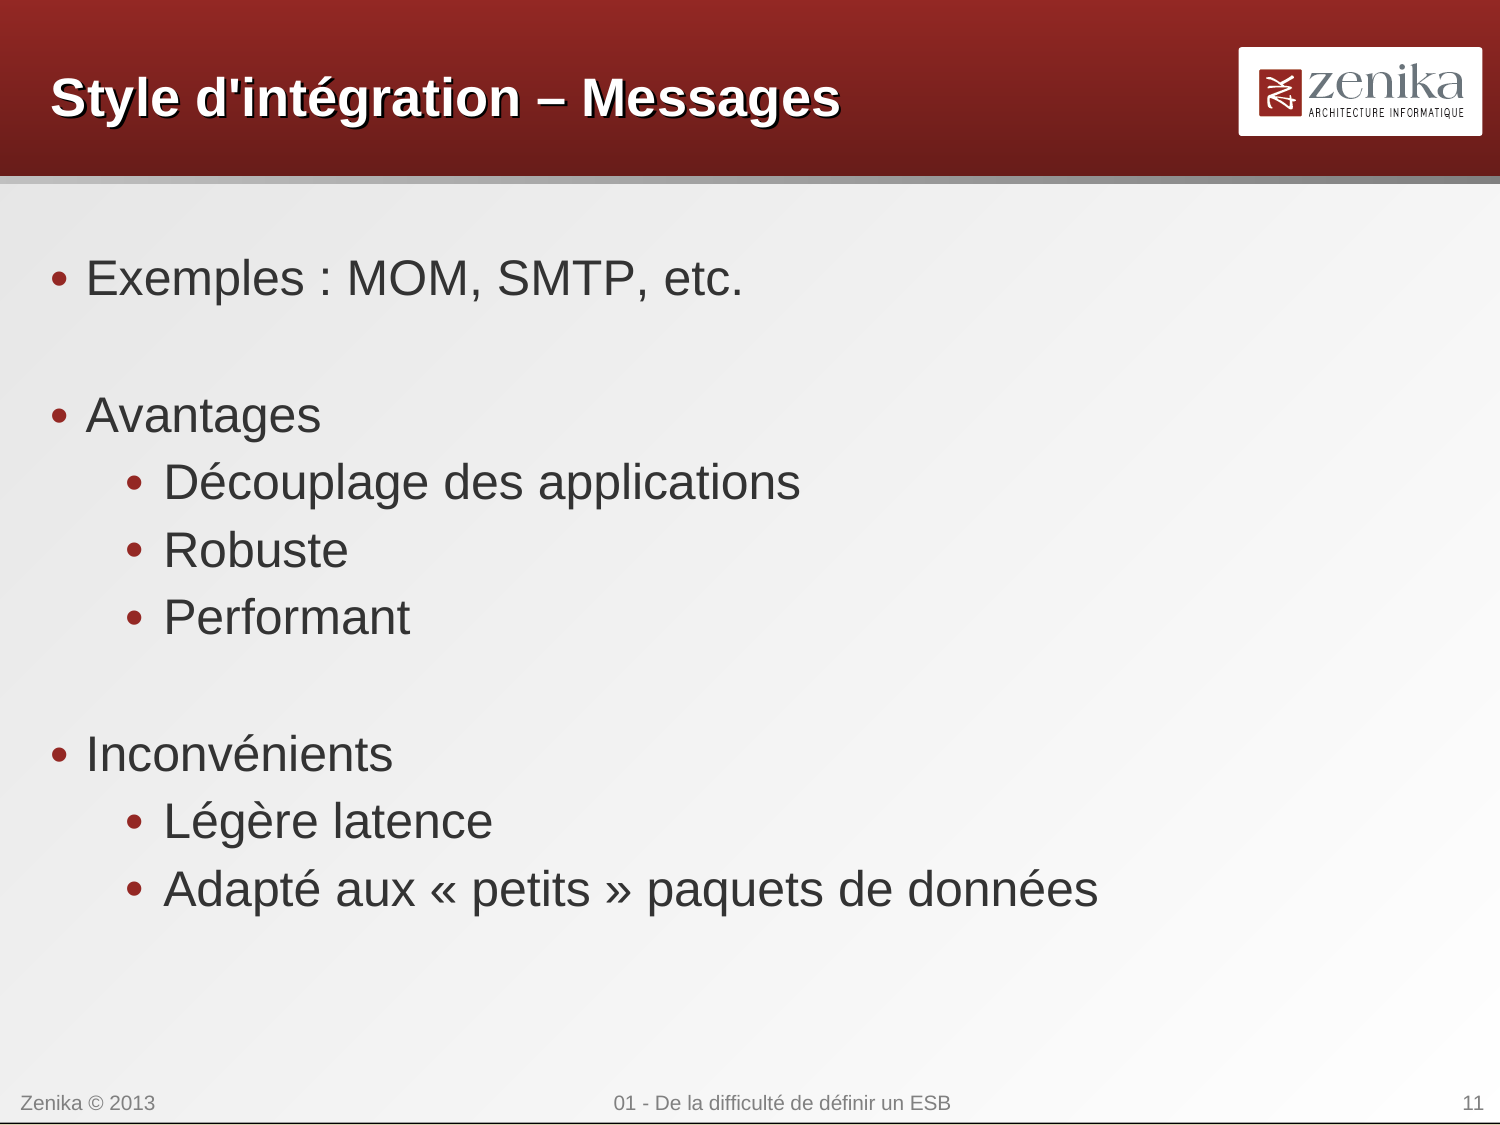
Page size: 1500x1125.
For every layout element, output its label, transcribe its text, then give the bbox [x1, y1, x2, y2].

list Exemples : MOM, SMTP, etc. Avantages Découplage des applications Robuste Performant Inconvénients Légère latence Adapté aux « petits » paquets de données [50, 249, 1435, 1079]
title Style d'intégration – Messages [50, 15, 1206, 180]
picture [1257, 58, 1464, 125]
